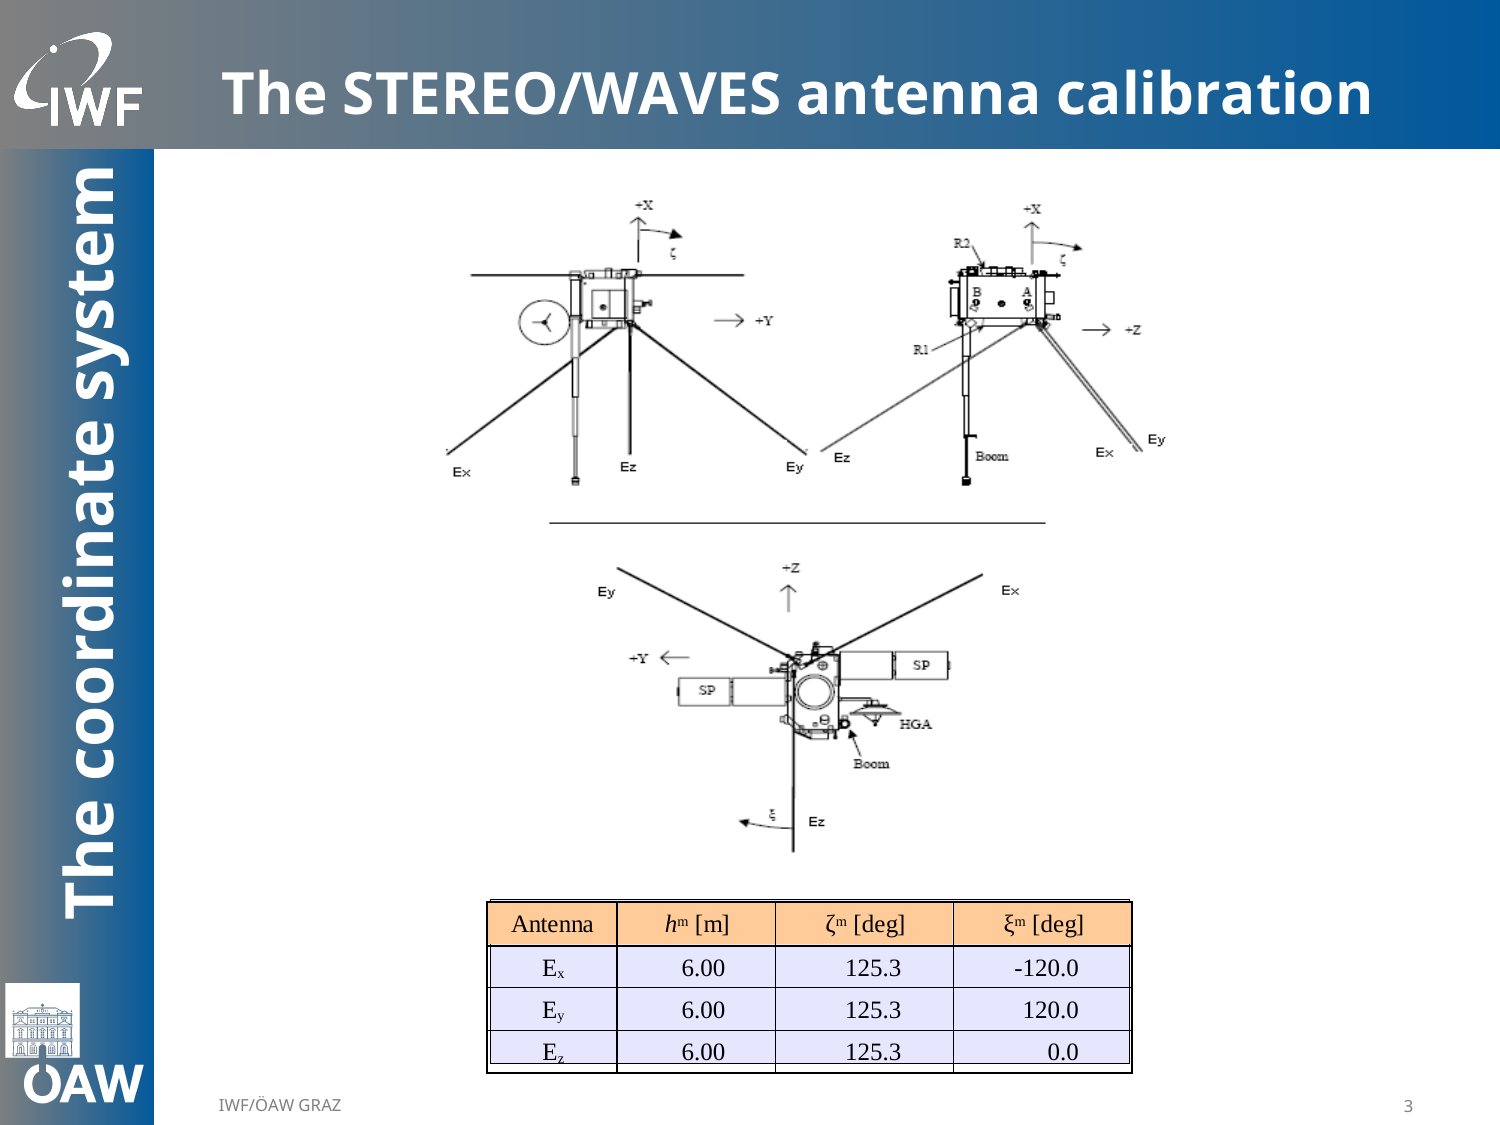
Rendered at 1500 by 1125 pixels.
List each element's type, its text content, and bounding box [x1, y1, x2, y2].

picture [8, 32, 154, 132]
text_box The coordinate system [29, 148, 154, 959]
chart [307, 901, 1311, 1078]
picture [418, 177, 1182, 871]
title The STEREO/WAVES antenna calibration [206, 16, 1459, 176]
picture [5, 983, 154, 1105]
